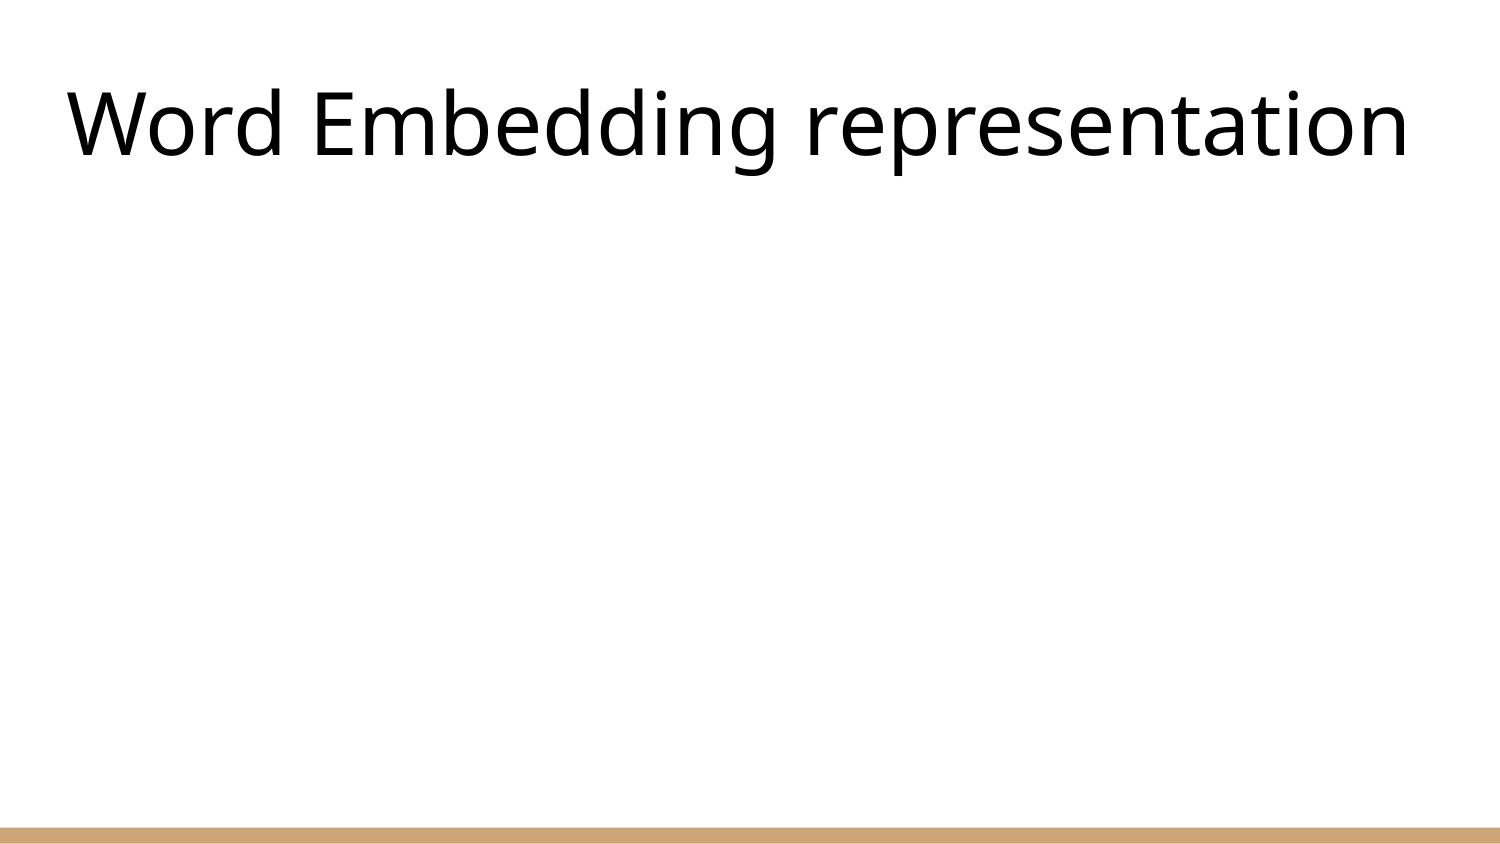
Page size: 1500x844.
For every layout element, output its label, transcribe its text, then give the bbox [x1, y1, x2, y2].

title Word Embedding representation [51, 51, 1449, 189]
